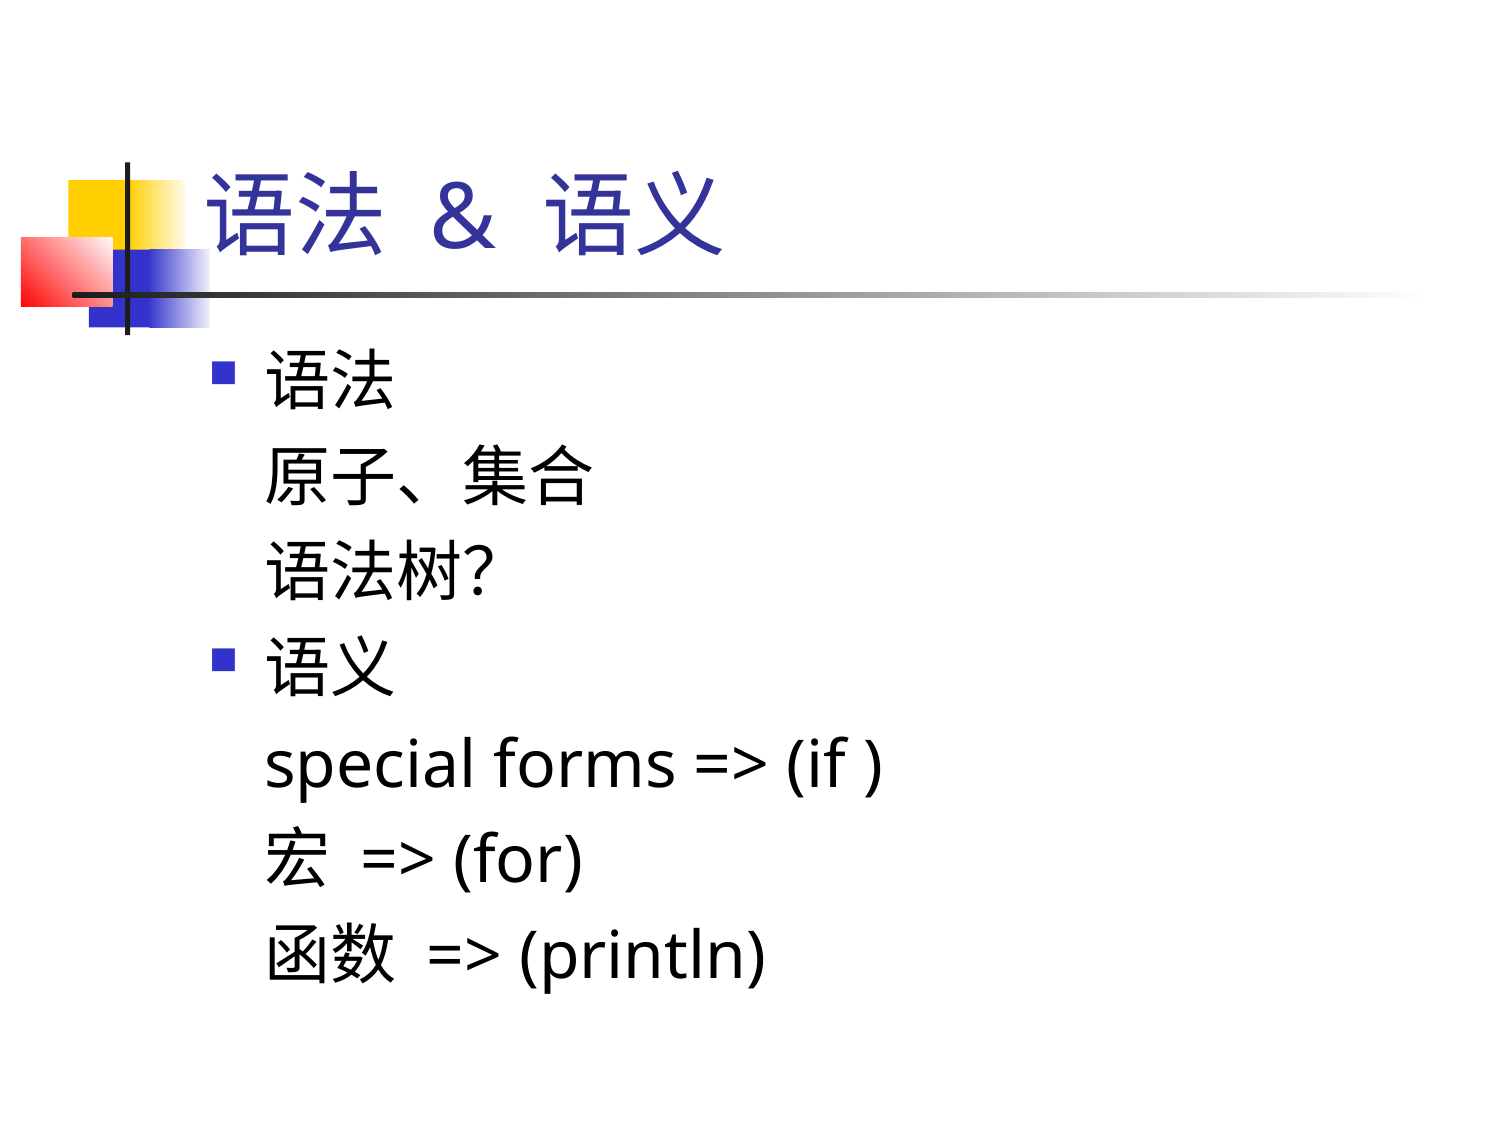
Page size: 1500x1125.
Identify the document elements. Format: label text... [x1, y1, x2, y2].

title 语法 & 语义 [188, 35, 1468, 276]
list 语法 原子、集合 语法树？ 语义 special forms => (if ) 宏 => (for) 函数 => (println) [193, 331, 1469, 1007]
